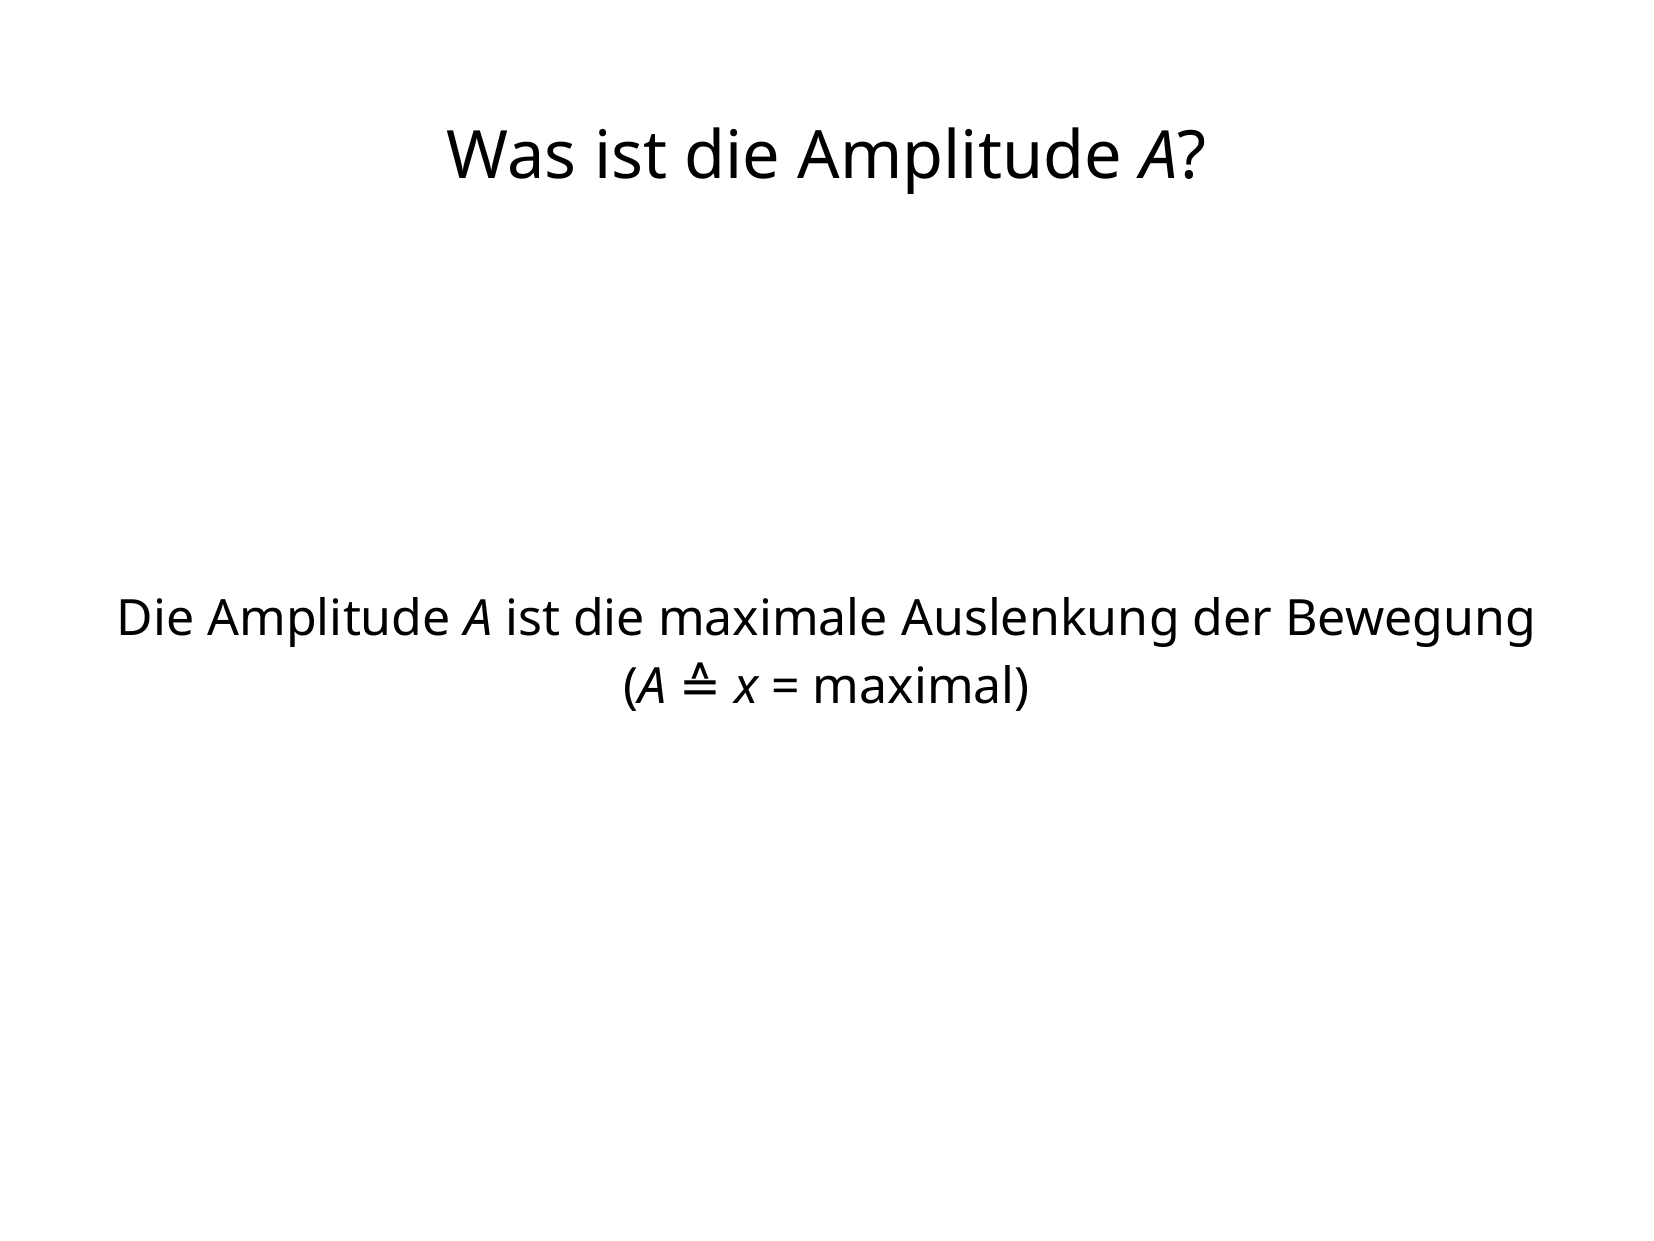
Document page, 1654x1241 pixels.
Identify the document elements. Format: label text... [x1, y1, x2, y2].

title Was ist die Amplitude A? [82, 49, 1571, 257]
subtitle Die Amplitude A ist die maximale Auslenkung der Bewegung (A ≙ x = maximal) [82, 290, 1571, 1010]
